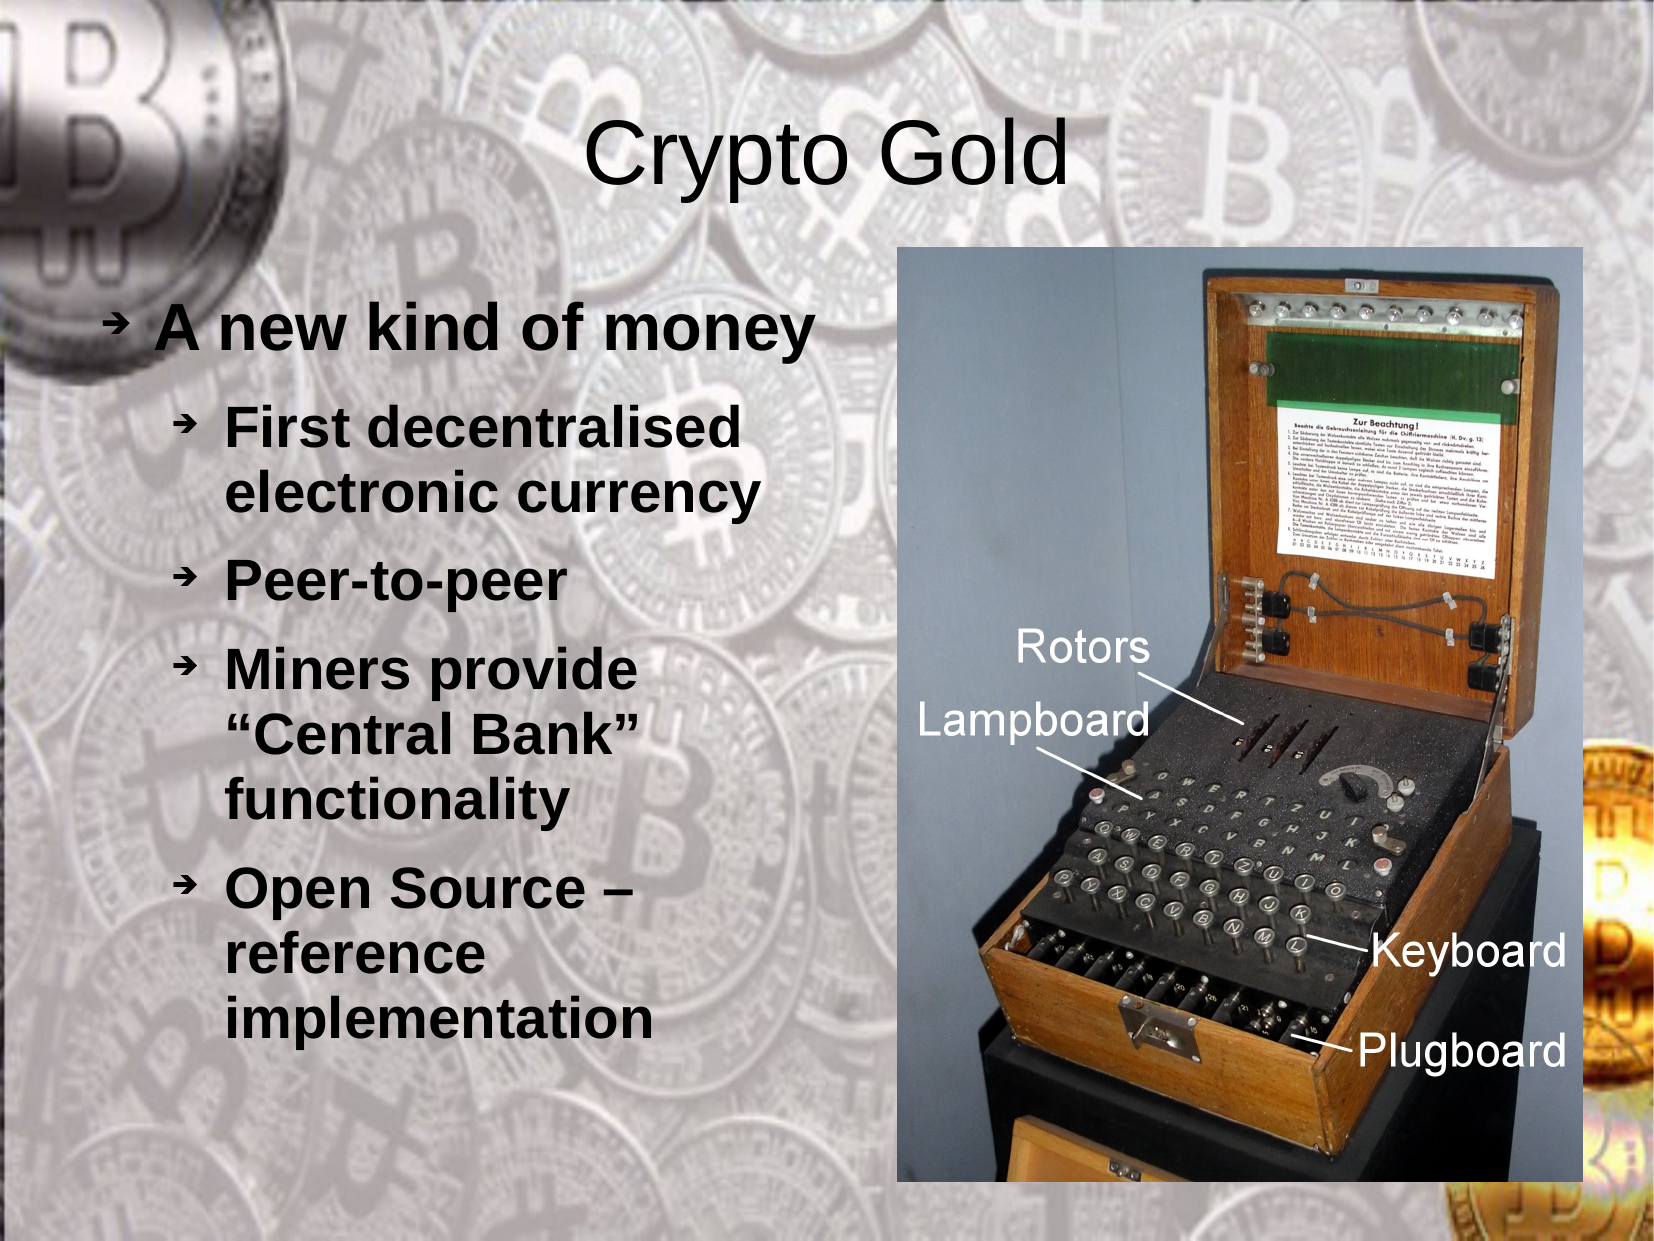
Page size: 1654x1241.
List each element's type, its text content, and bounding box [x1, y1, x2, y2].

title Crypto Gold [82, 49, 1571, 257]
picture [0, 0, 1654, 1241]
list A new kind of money First decentralised electronic currency Peer-to-peer Miners provide “Central Bank” functionality Open Source – reference implementation [82, 290, 875, 1193]
